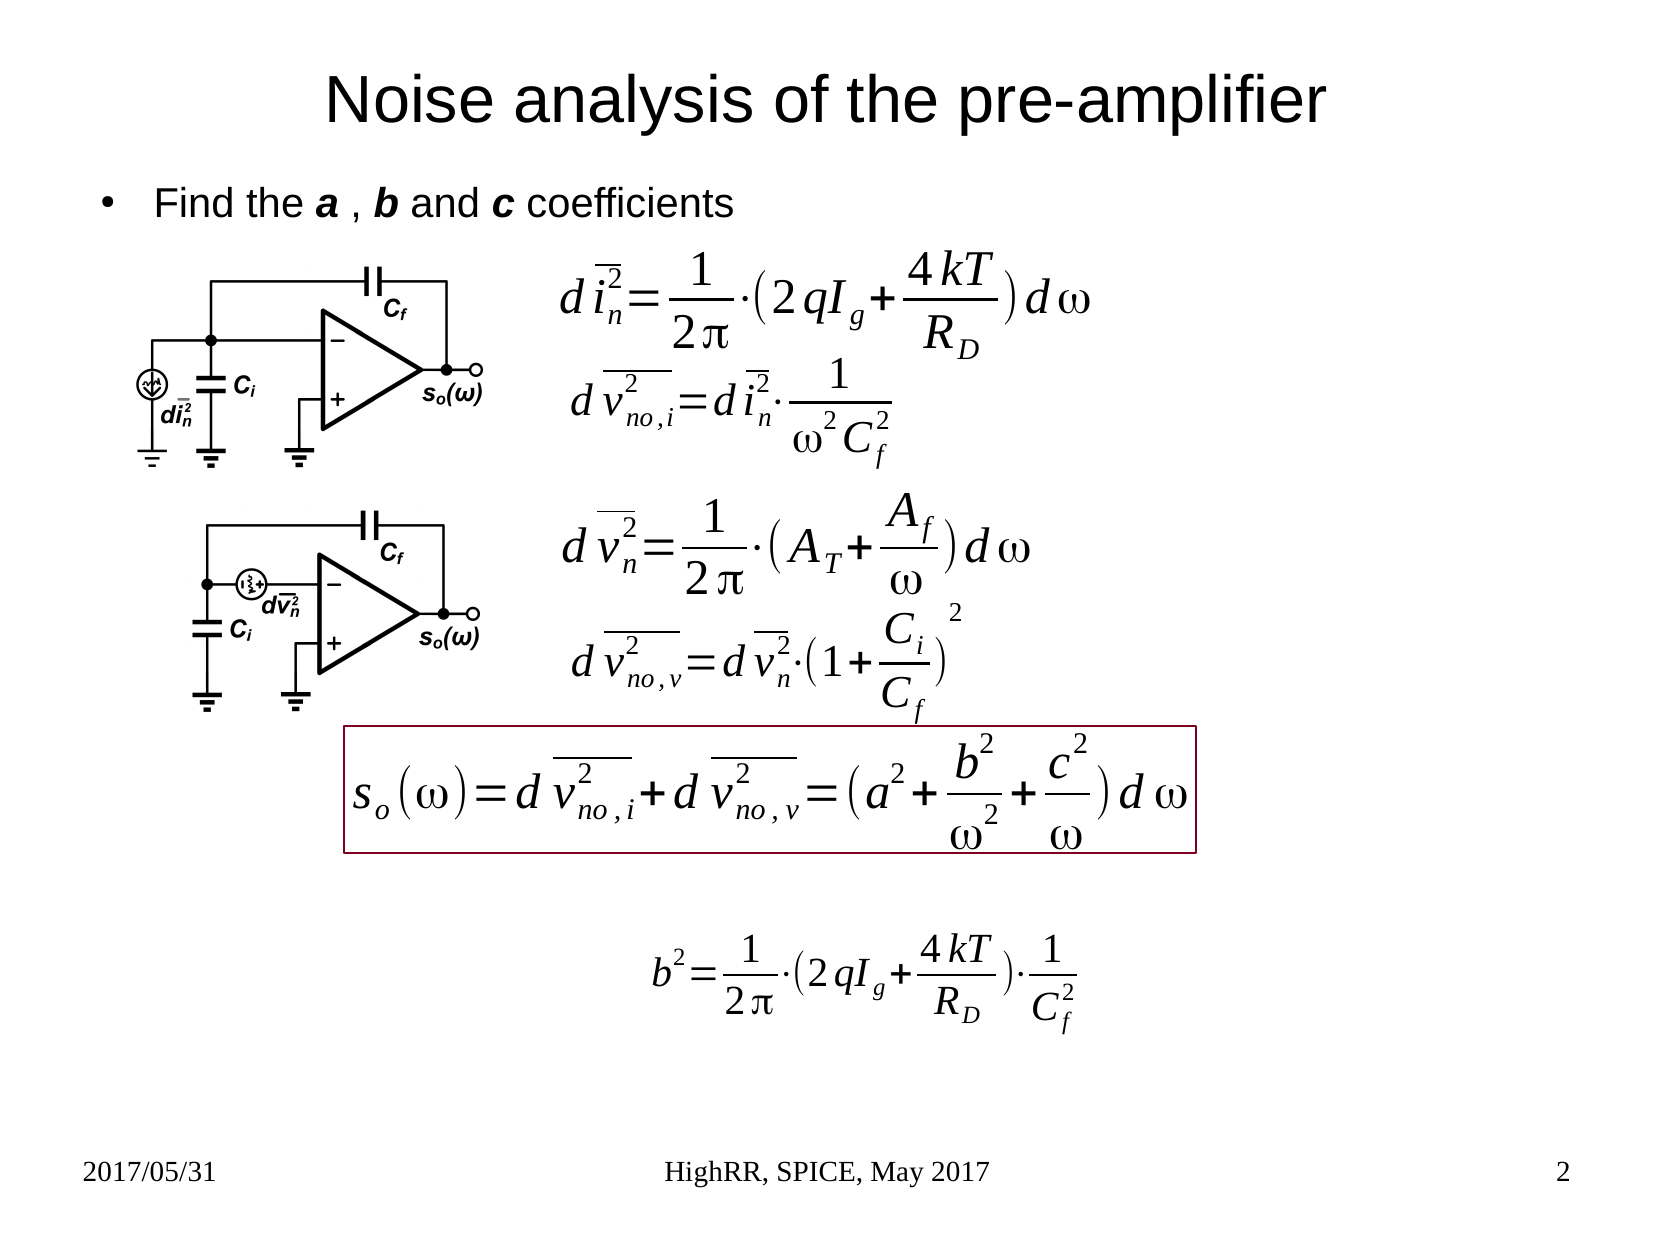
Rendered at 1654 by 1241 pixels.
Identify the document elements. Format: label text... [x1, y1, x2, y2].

list Find the a , b and c coefficients [82, 180, 1571, 1141]
title Noise analysis of the pre-amplifier [82, 49, 1571, 151]
chart [345, 727, 1196, 852]
chart [645, 925, 1085, 1036]
chart [555, 480, 1039, 725]
picture [189, 508, 481, 712]
chart [552, 240, 1099, 470]
picture [135, 264, 484, 468]
